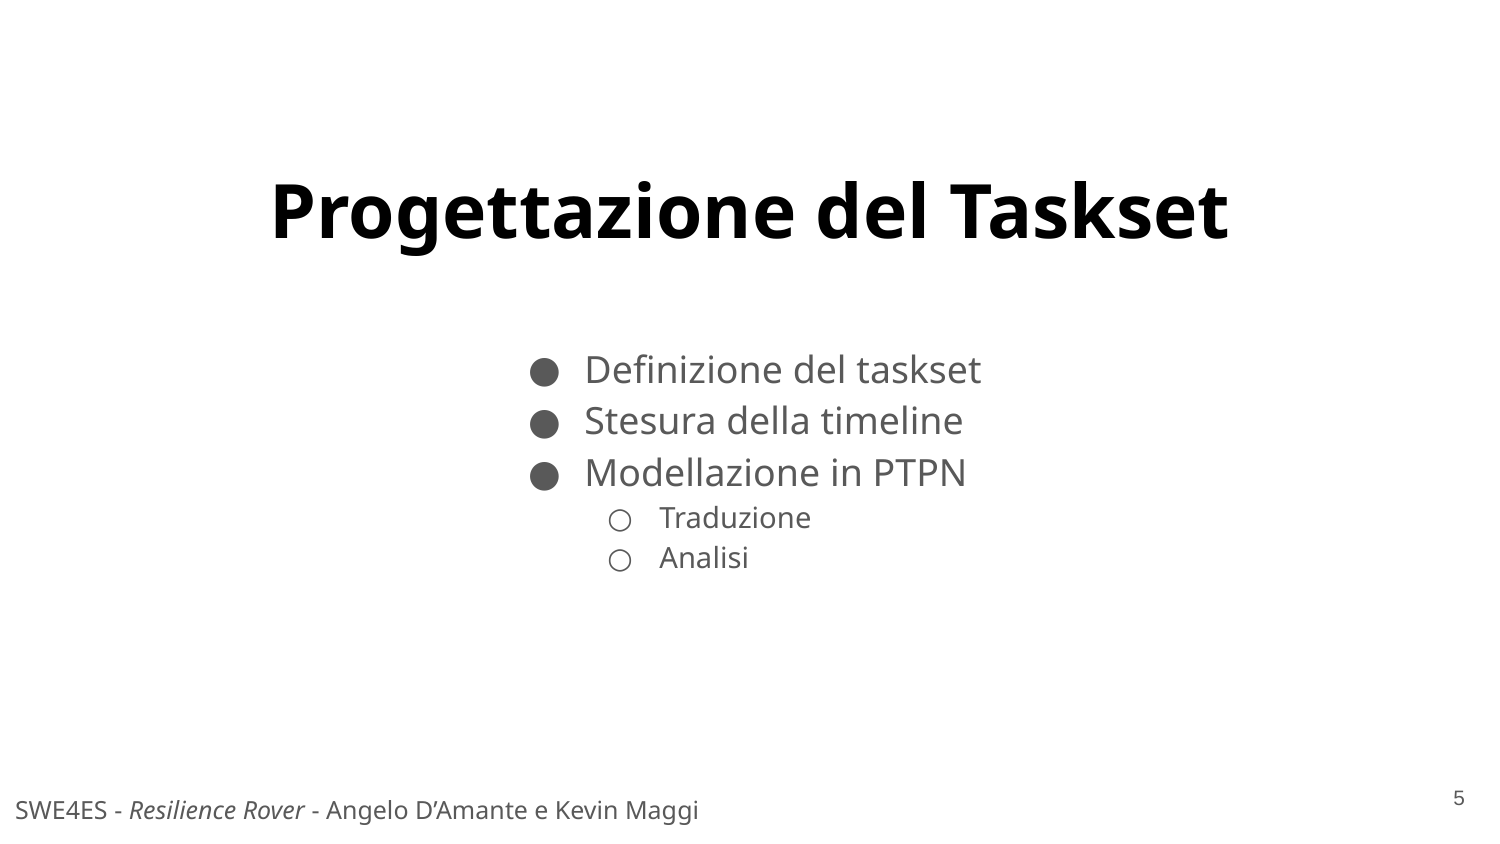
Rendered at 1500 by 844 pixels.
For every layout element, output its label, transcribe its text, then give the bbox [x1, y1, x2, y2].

title Progettazione del Taskset [51, 139, 1449, 278]
slide_number 1 [1389, 764, 1480, 830]
list Definizione del taskset Stesura della timeline Modellazione in PTPN Traduzione Analisi [494, 323, 1006, 721]
